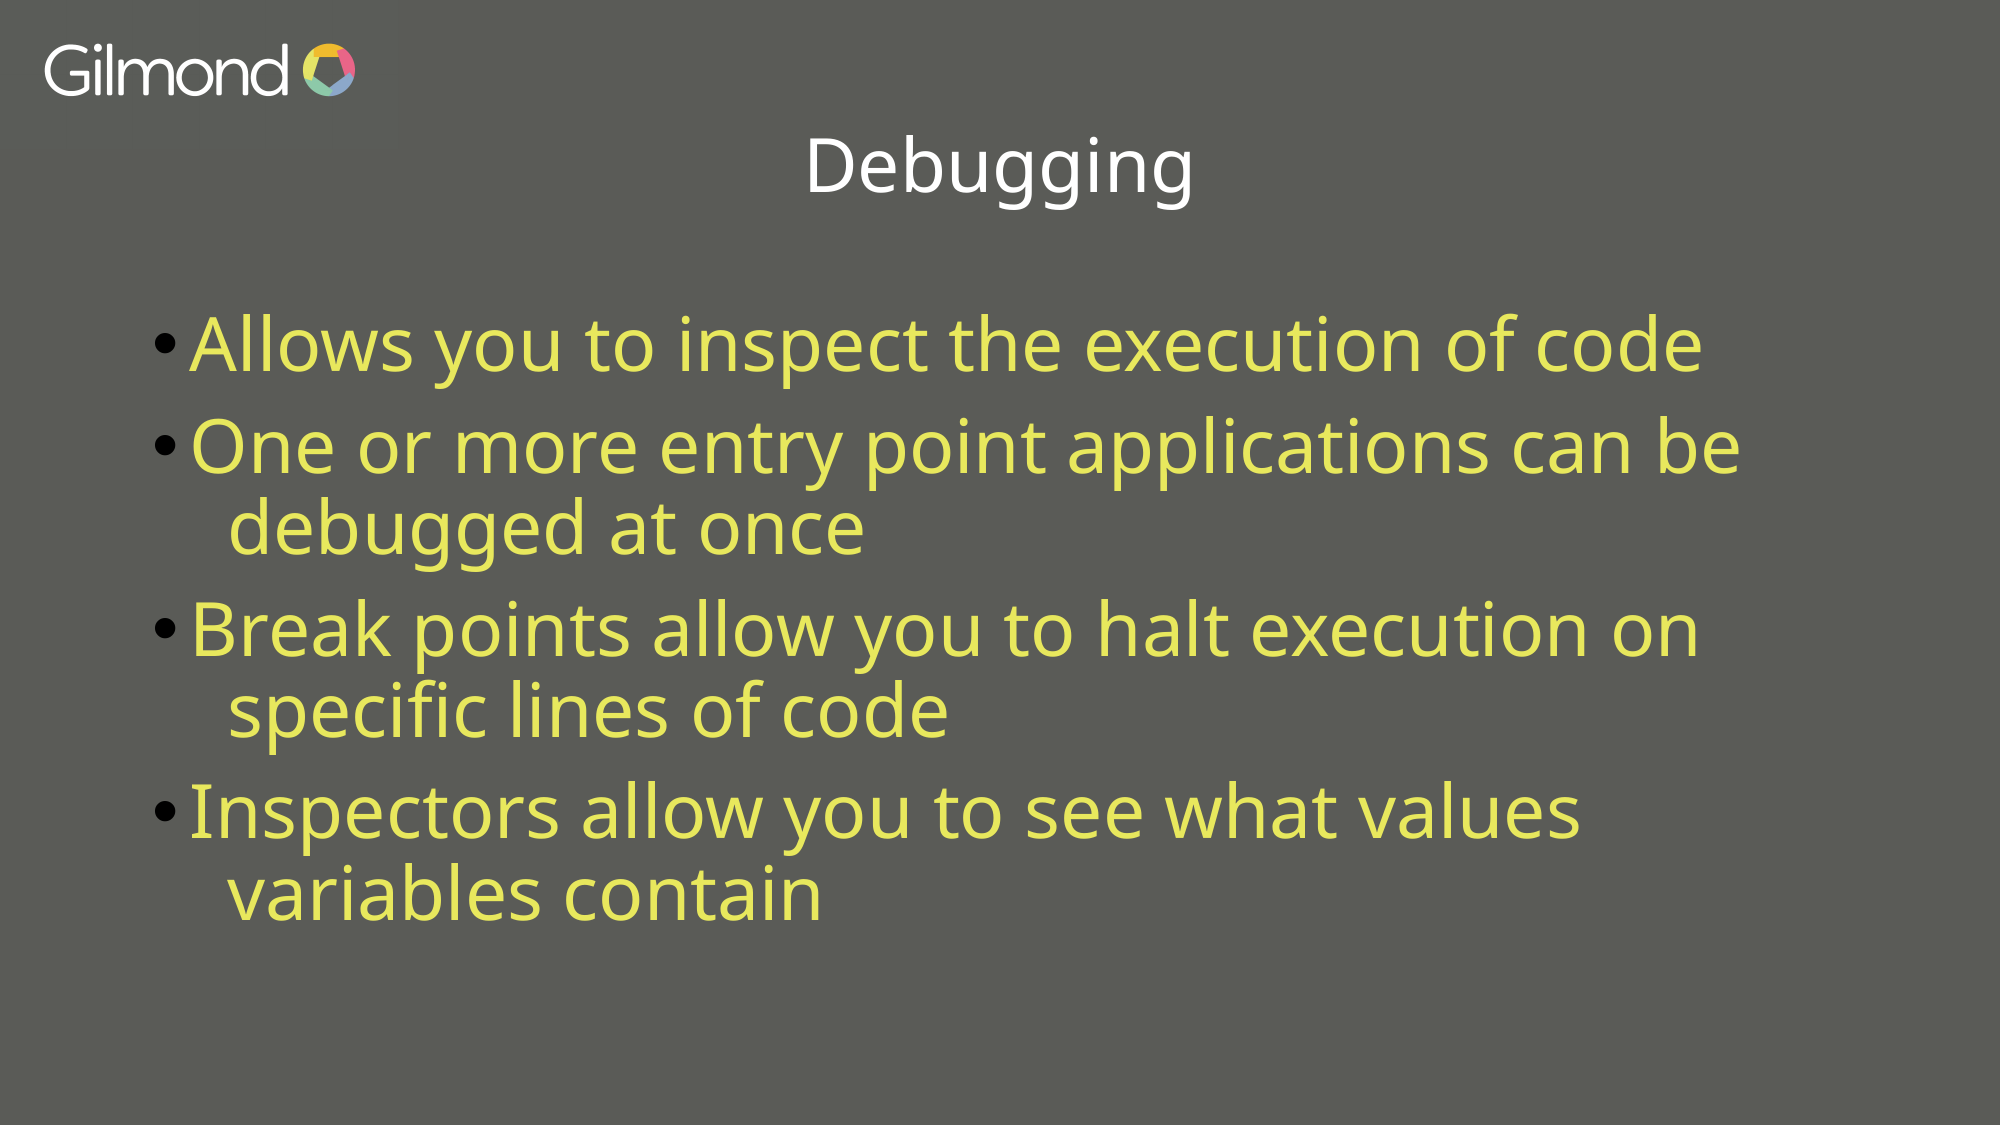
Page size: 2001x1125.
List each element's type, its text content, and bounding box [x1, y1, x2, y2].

title Debugging [137, 59, 1863, 278]
picture [0, 0, 399, 149]
list Allows you to inspect the execution of code One or more entry point applications can be debugged at once Break points allow you to halt execution on specific lines of code Inspectors allow you to see what values variables contain [137, 299, 1863, 1014]
